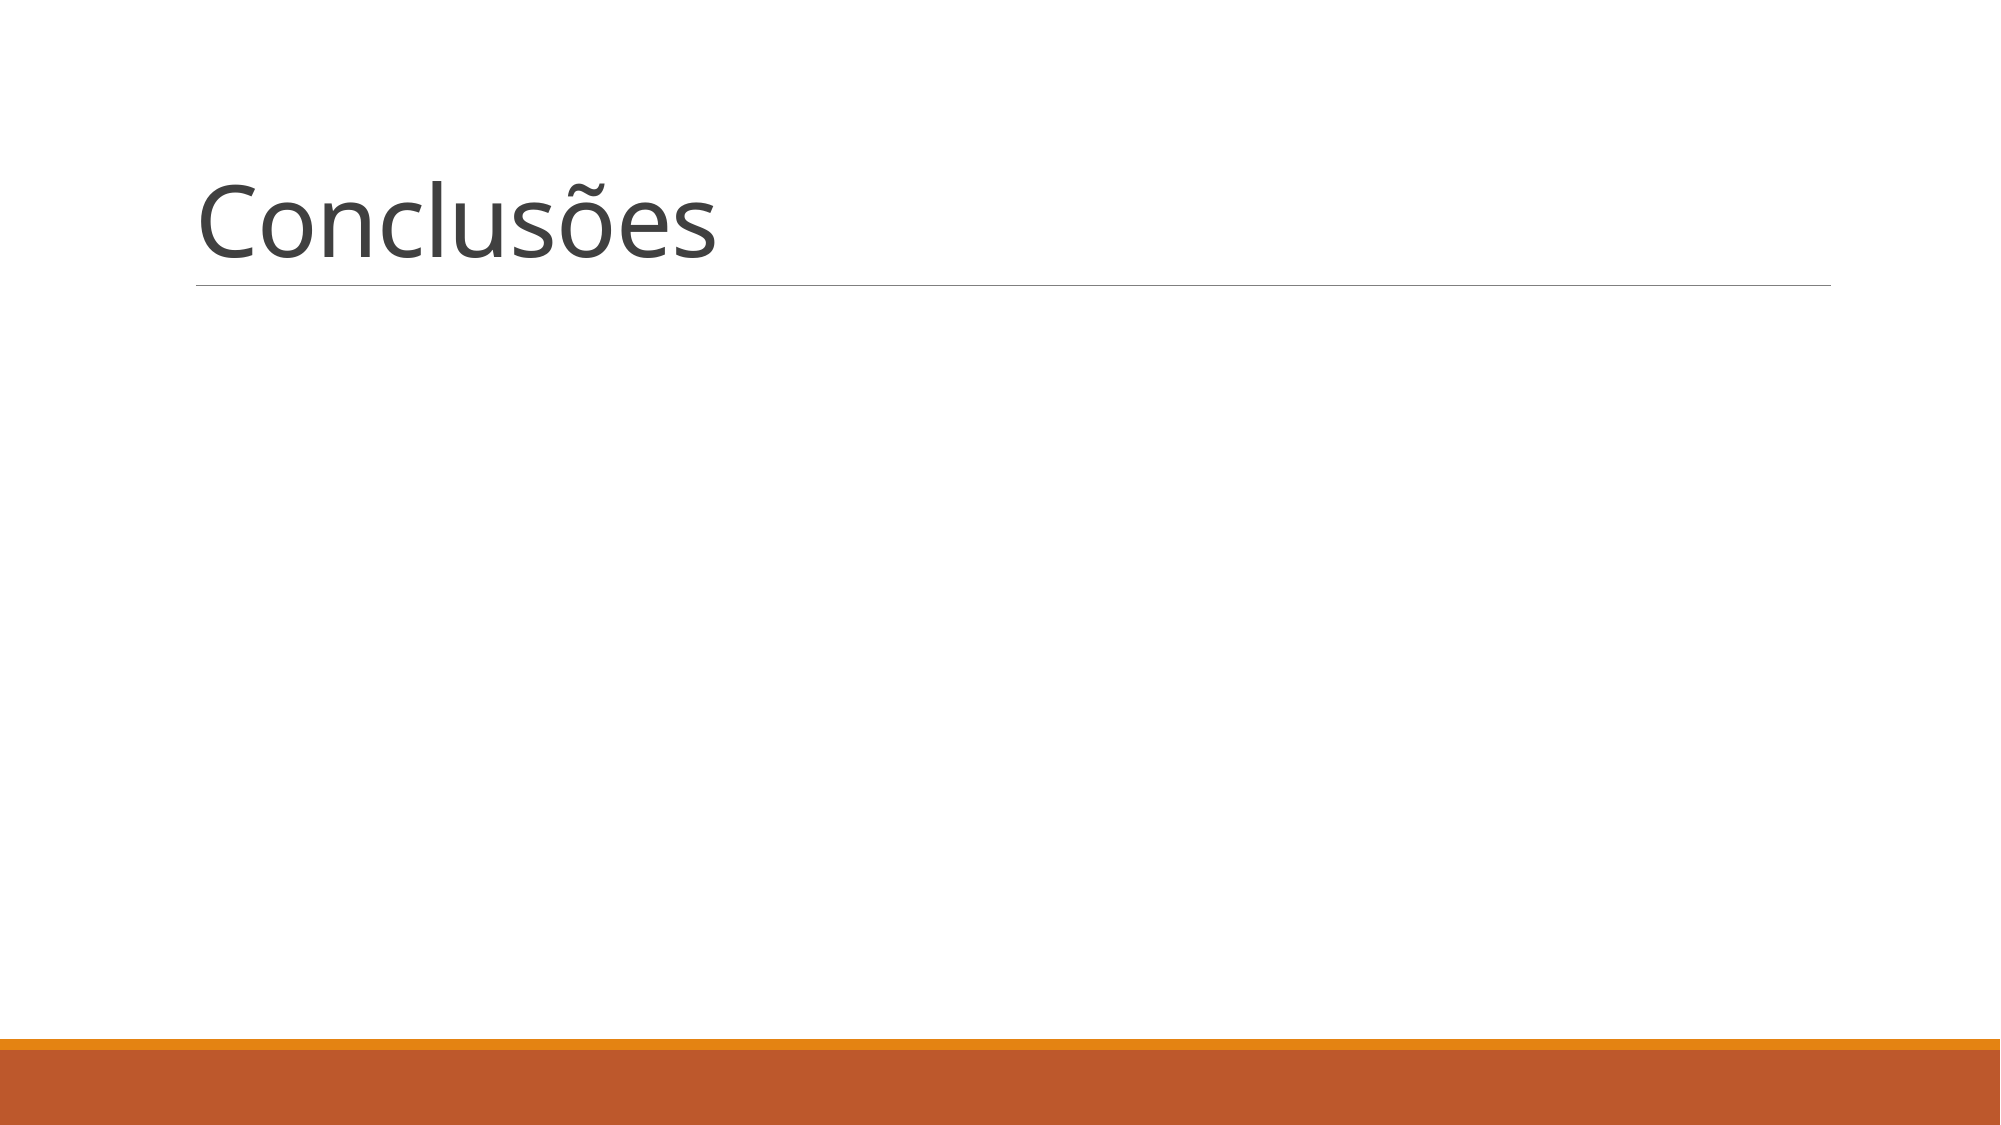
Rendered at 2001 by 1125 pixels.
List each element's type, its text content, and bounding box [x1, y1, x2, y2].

title Conclusões [180, 47, 1831, 286]
